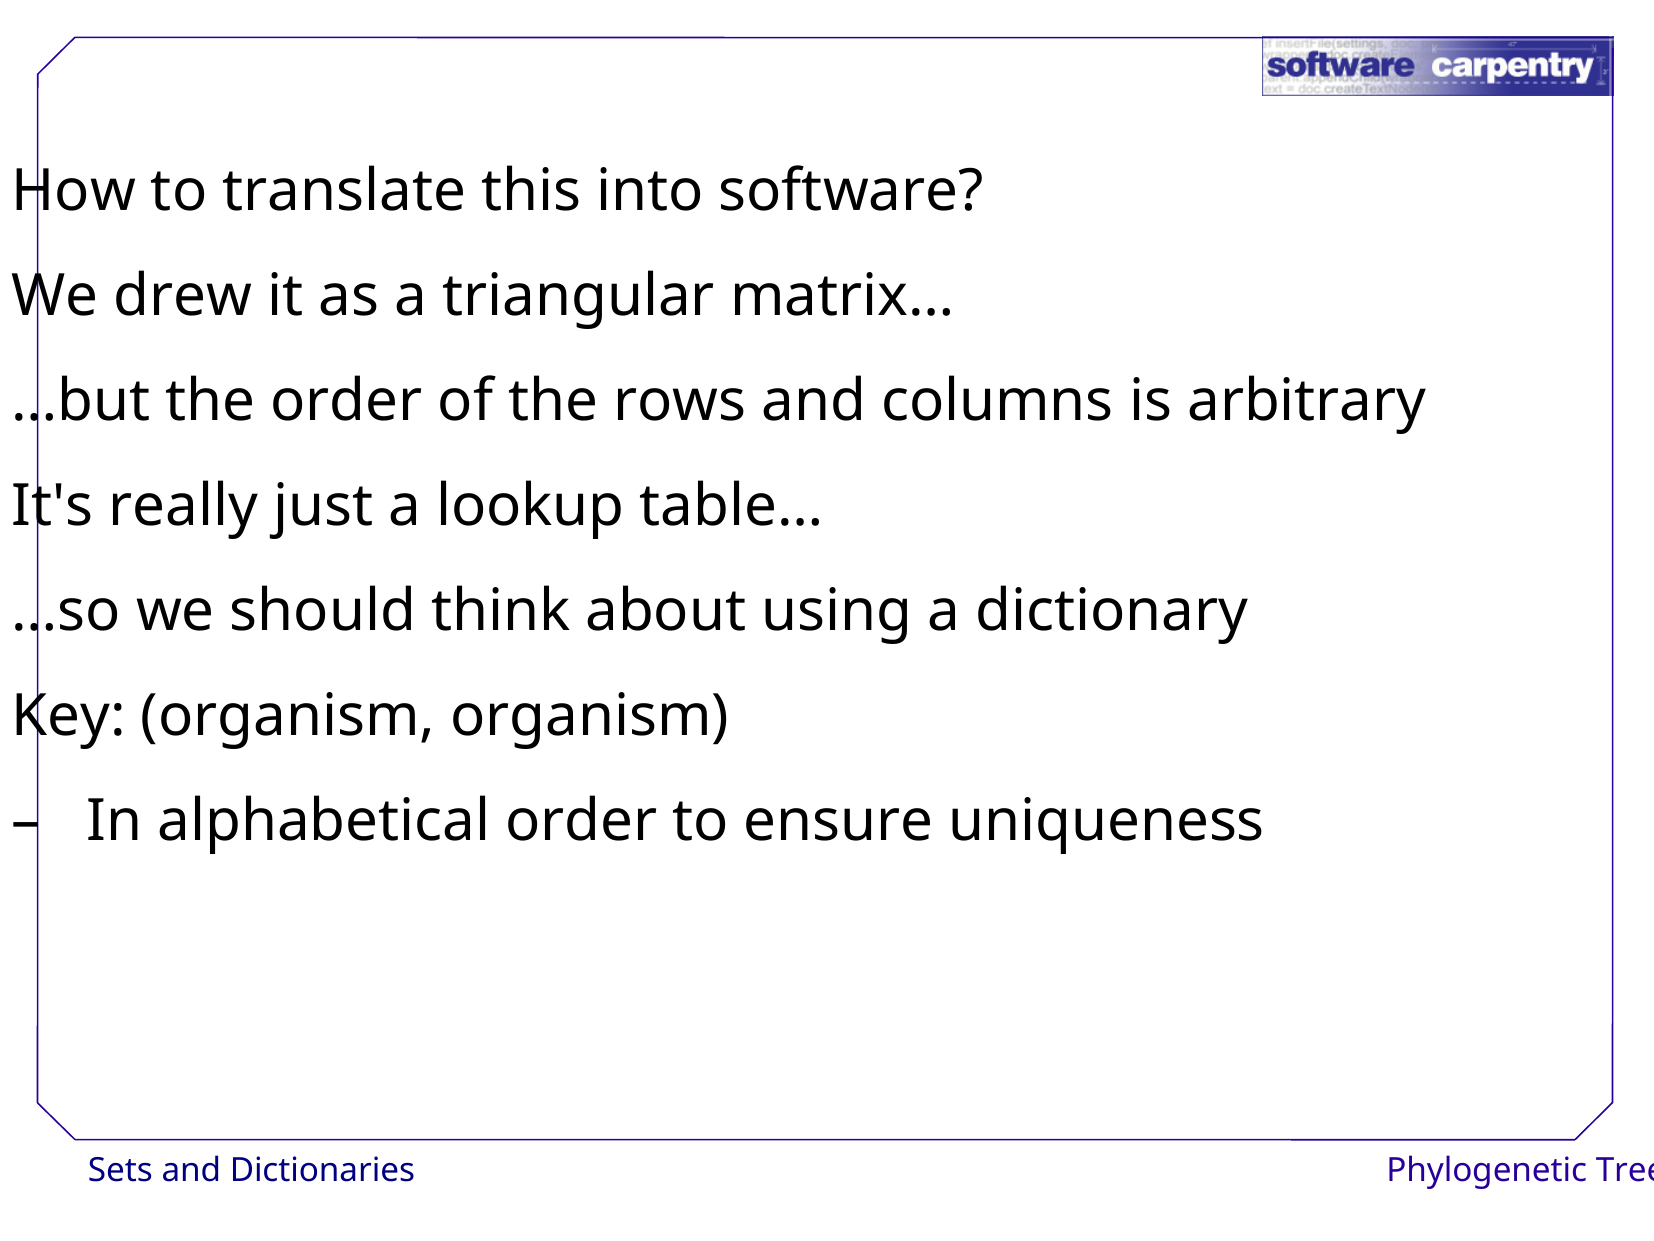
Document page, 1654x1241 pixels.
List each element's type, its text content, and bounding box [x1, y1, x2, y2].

text_box How to translate this into software? We drew it as a triangular matrix… …but the order of the rows and columns is arbitrary It's really just a lookup table… …so we should think about using a dictionary Key: (organism, organism) – In alphabetical order to ensure uniqueness [0, 109, 1592, 860]
picture [1262, 36, 1614, 96]
